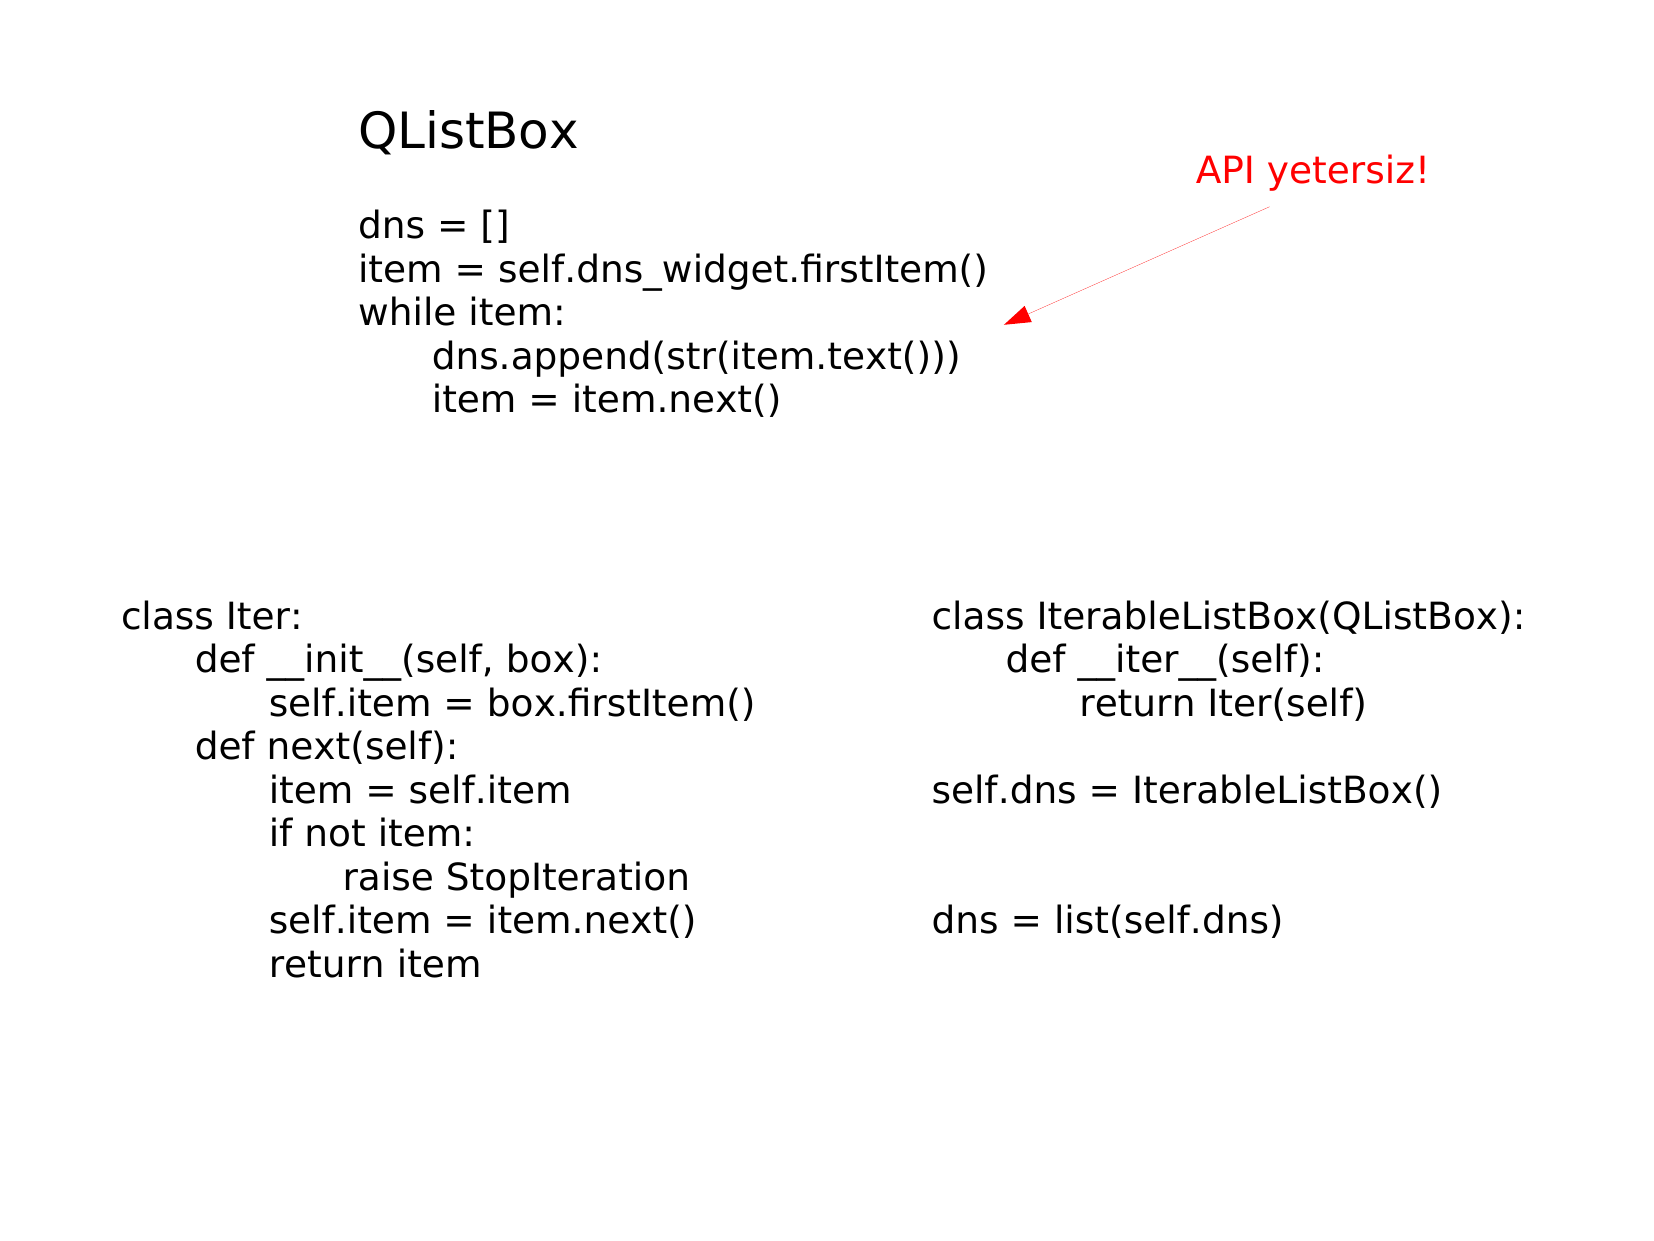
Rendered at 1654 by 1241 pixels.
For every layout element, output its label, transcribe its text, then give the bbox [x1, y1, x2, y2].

text_box class IterableListBox(QListBox): def __iter__(self): return Iter(self) self.dns = IterableListBox() dns = list(self.dns) [916, 587, 1542, 951]
text_box class Iter: def __init__(self, box): self.item = box.firstItem() def next(self): item = self.item if not item: raise StopIteration self.item = item.next() return item [106, 587, 772, 994]
text_box API yetersiz! [1181, 141, 1446, 201]
text_box QListBox dns = [] item = self.dns_widget.firstItem() while item: dns.append(str(item.text())) item = item.next() [343, 94, 1004, 473]
